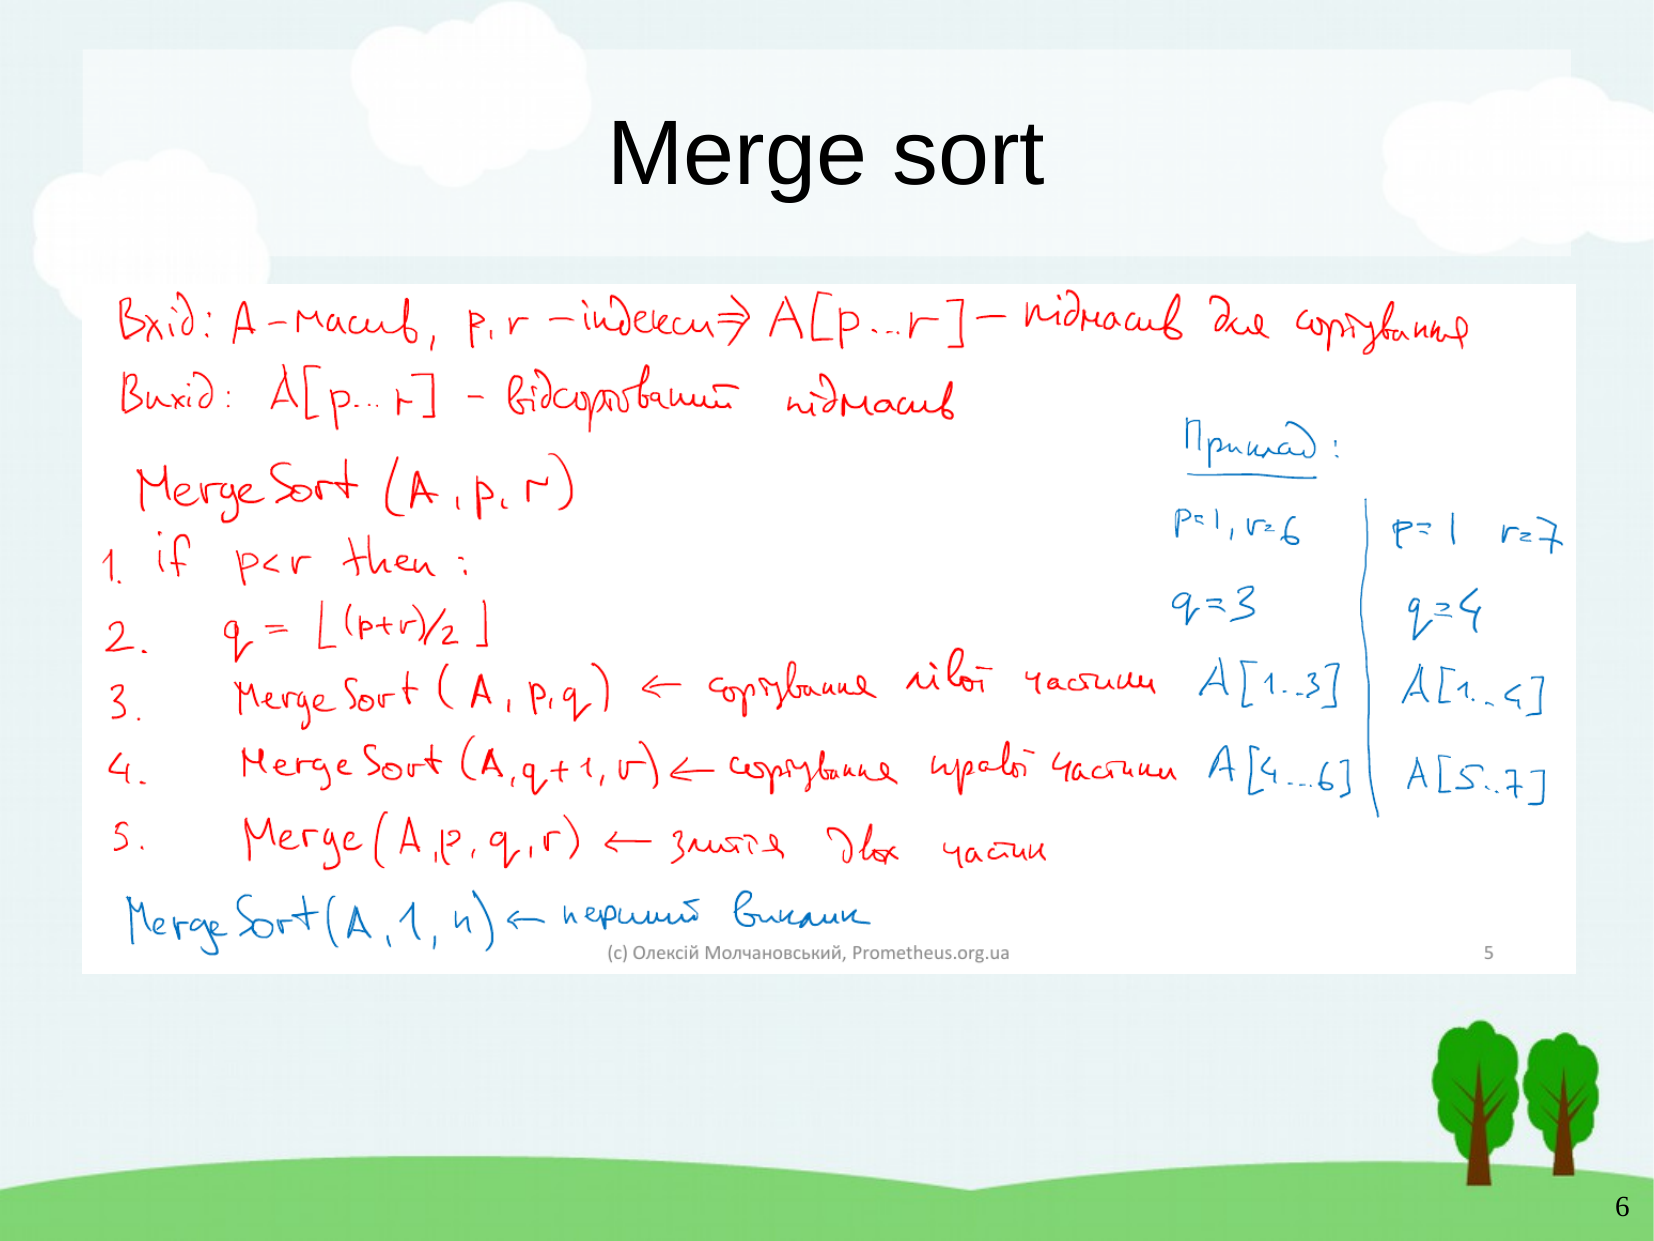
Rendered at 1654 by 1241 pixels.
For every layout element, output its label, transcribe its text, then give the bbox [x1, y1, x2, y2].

picture [0, 0, 1654, 1241]
title Merge sort [82, 49, 1571, 257]
